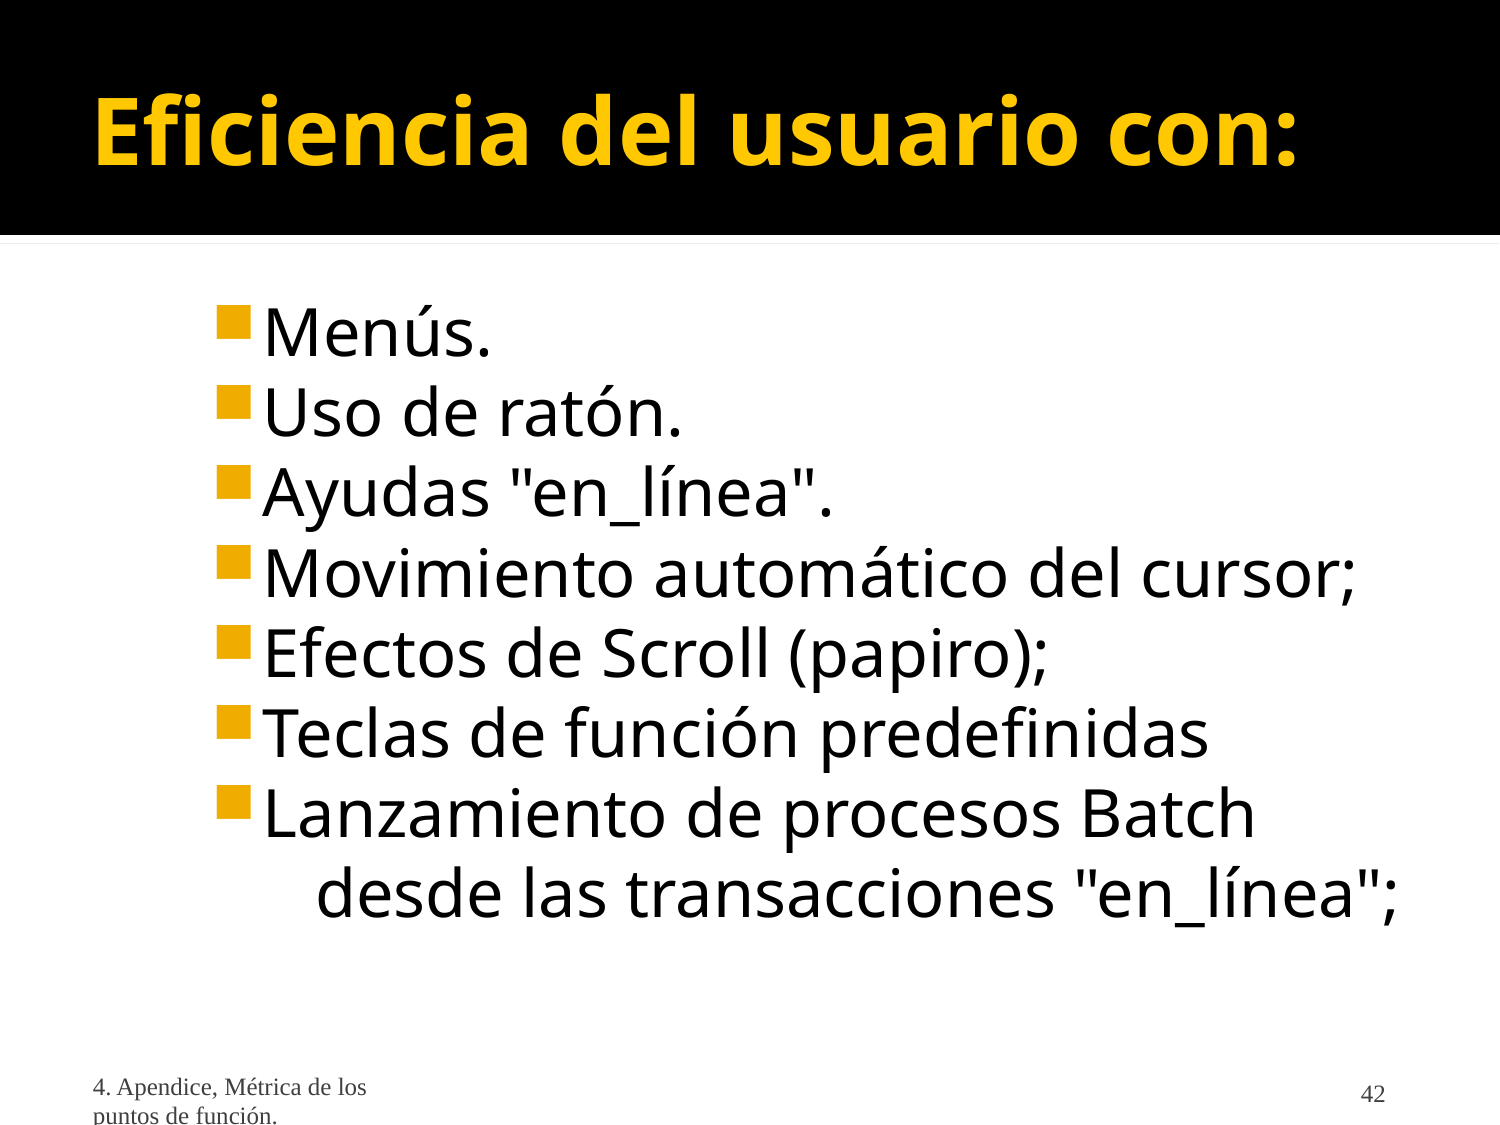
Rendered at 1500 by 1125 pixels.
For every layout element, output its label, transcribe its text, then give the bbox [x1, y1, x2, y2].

list Menús. Uso de ratón. Ayudas "en_línea". Movimiento automático del cursor; Efectos de Scroll (papiro); Teclas de función predefinidas Lanzamiento de procesos Batch desde las transacciones "en_línea"; [162, 275, 1438, 951]
title Eficiencia del usuario con: [75, 25, 1426, 232]
text_box 4. Apendice, Métrica de los puntos de función. [75, 1062, 426, 1108]
text_box [1345, 1062, 1467, 1108]
